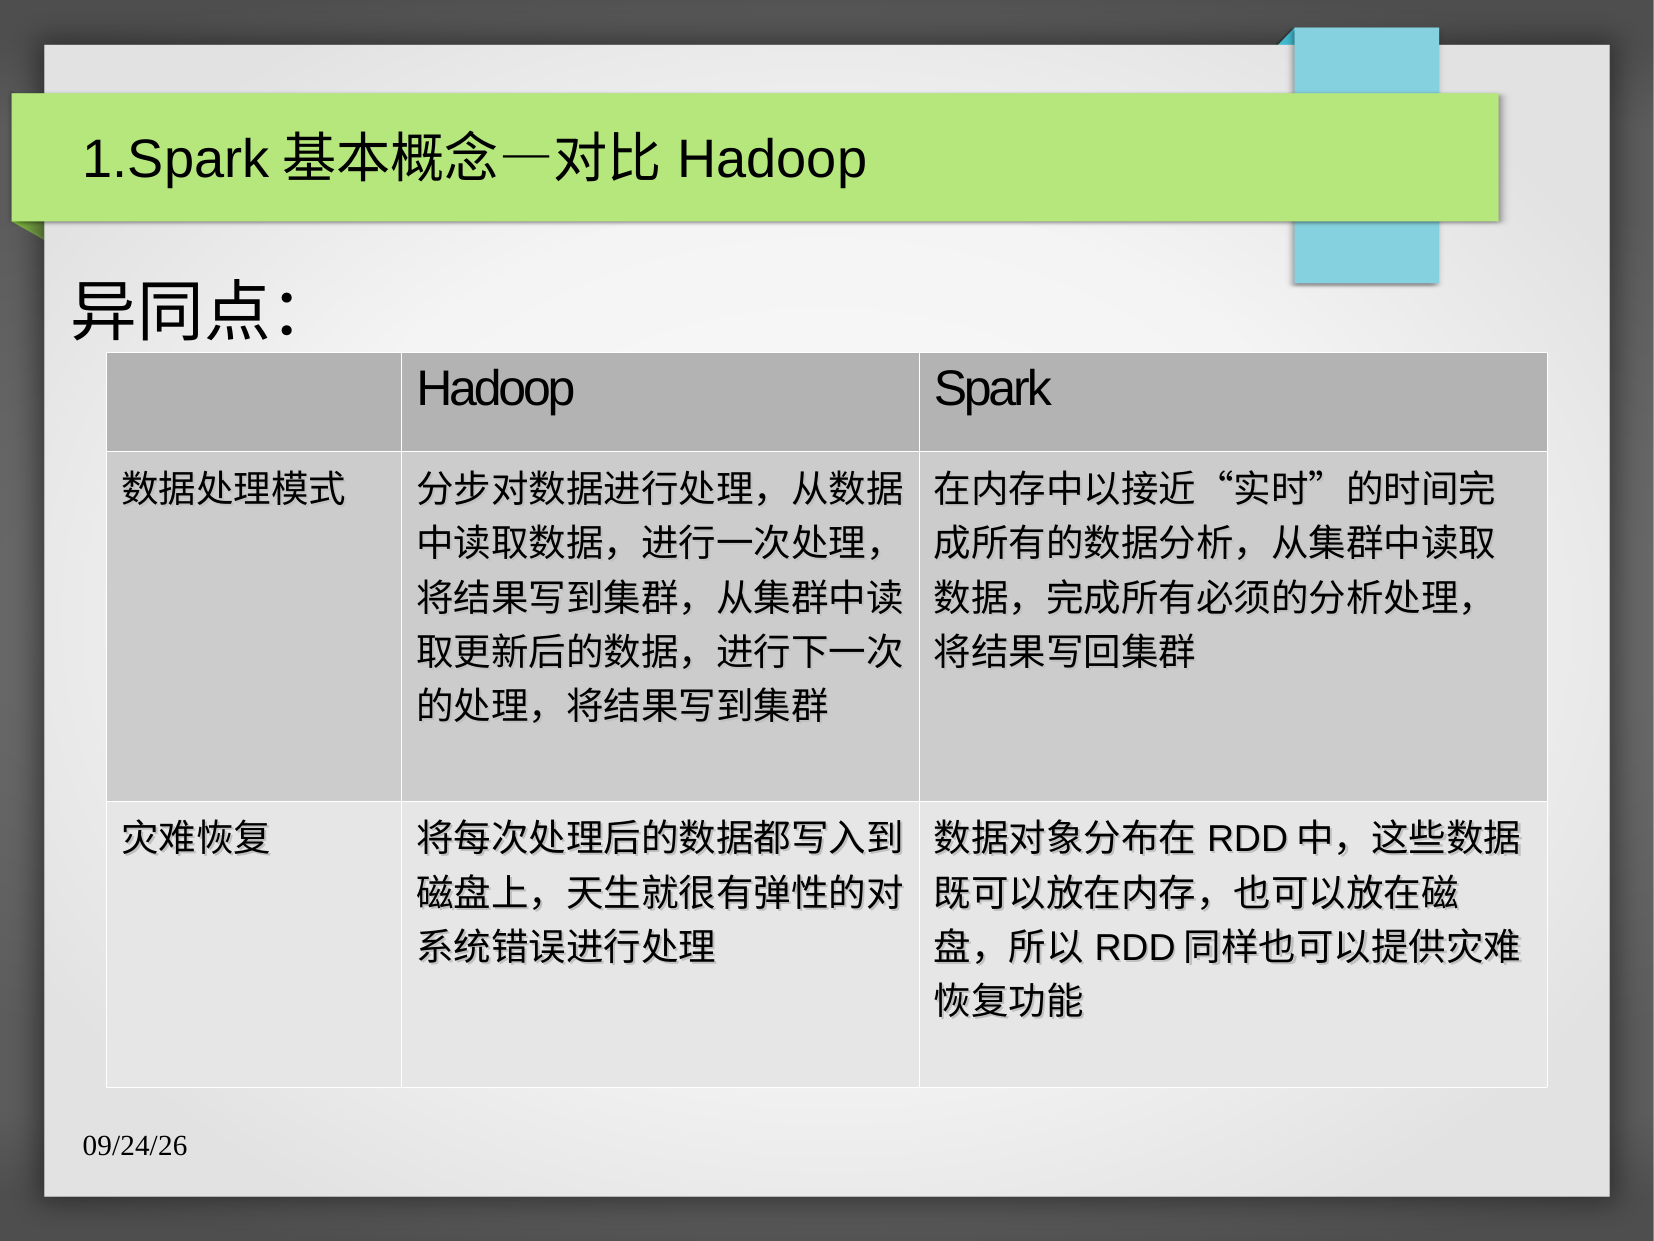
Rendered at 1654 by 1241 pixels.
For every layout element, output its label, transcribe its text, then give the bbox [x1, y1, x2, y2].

title 1.Spark基本概念—对比Hadoop [82, 94, 1264, 213]
picture [0, 0, 1654, 1241]
table_header Hadoop [402, 353, 919, 451]
table_cell 灾难恢复 [107, 802, 401, 1087]
subtitle 异同点： [70, 255, 1560, 431]
table_header [107, 353, 401, 451]
table_cell 在内存中以接近“实时”的时间完成所有的数据分析，从集群中读取数据，完成所有必须的分析处理，将结果写回集群 [920, 452, 1547, 801]
table_cell 将每次处理后的数据都写入到磁盘上，天生就很有弹性的对系统错误进行处理 [402, 802, 919, 1087]
table_cell 数据对象分布在RDD中，这些数据既可以放在内存，也可以放在磁盘，所以RDD同样也可以提供灾难恢复功能 [920, 802, 1547, 1087]
table_header Spark [920, 353, 1547, 451]
table_cell 数据处理模式 [107, 452, 401, 801]
table_cell 分步对数据进行处理，从数据中读取数据，进行一次处理，将结果写到集群，从集群中读取更新后的数据，进行下一次的处理，将结果写到集群 [402, 452, 919, 801]
